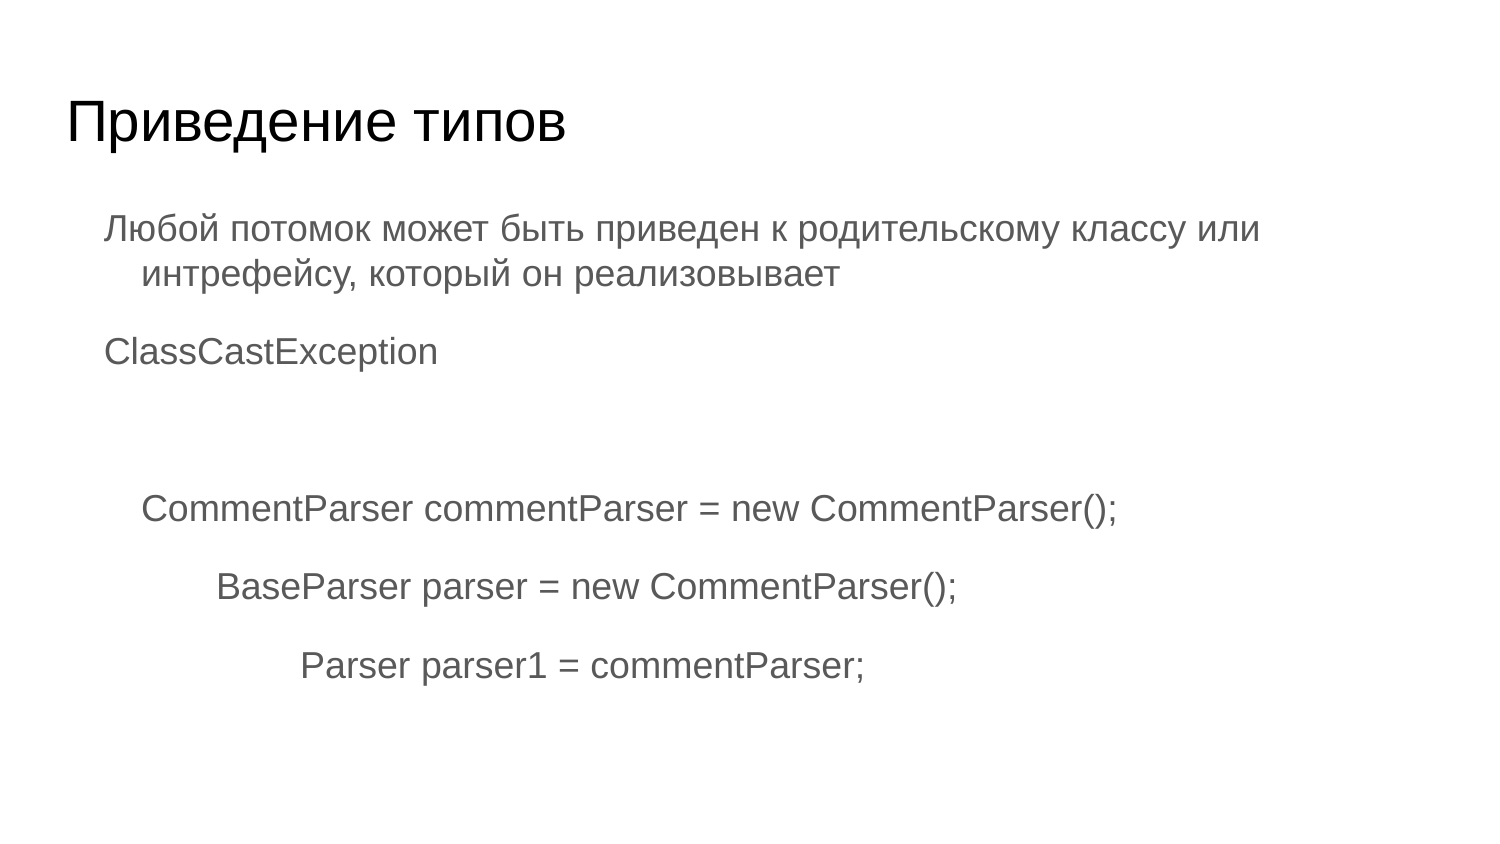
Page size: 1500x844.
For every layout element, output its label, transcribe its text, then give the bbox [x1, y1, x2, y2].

title Приведение типов [51, 67, 1449, 162]
list Любой потомок может быть приведен к родительскому классу или интрефейсу, который он реализовывает ClassCastException CommentParser commentParser = new CommentParser(); BaseParser parser = new CommentParser(); Parser parser1 = commentParser; [51, 189, 1449, 750]
